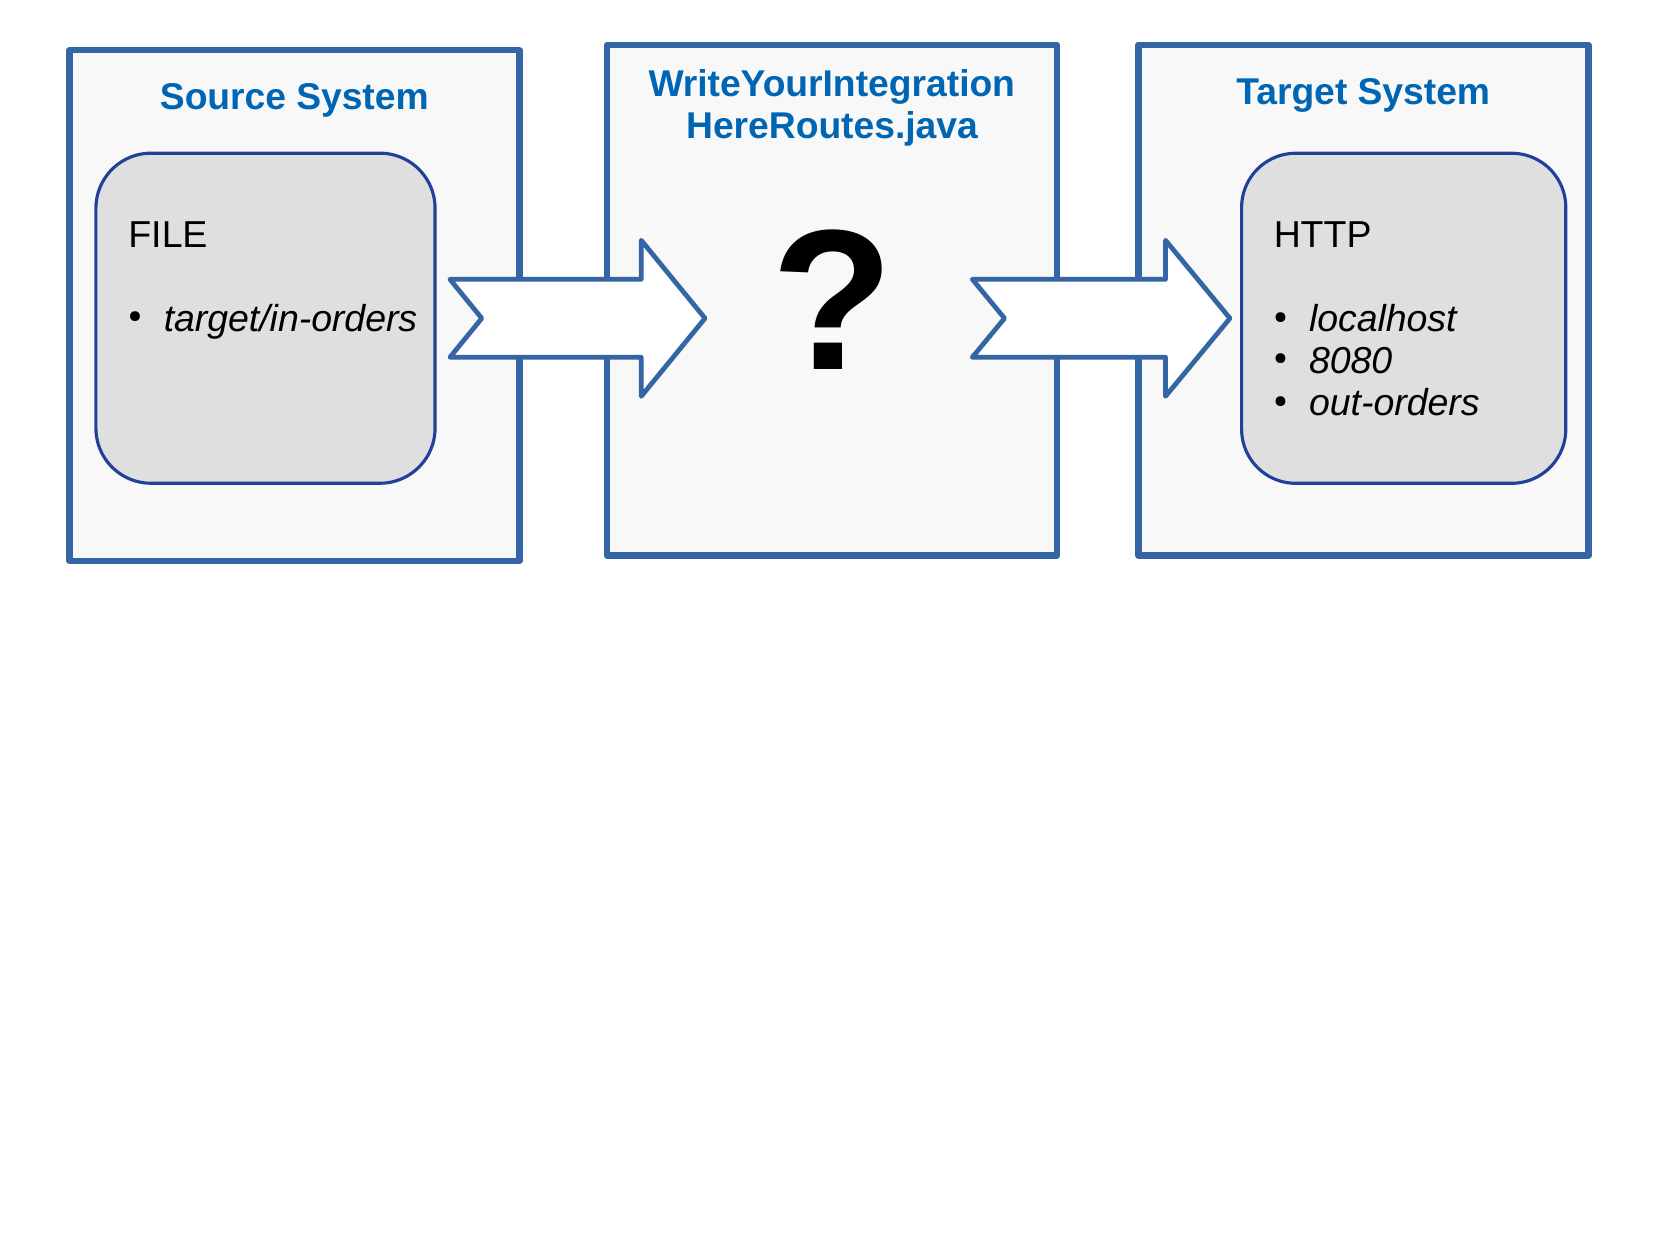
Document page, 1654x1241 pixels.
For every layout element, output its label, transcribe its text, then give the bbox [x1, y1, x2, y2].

text_box WriteYourIntegration HereRoutes.java ? [607, 44, 1058, 556]
text_box [972, 240, 1230, 397]
text_box FILE target/in-orders [95, 153, 436, 484]
text_box HTTP localhost 8080 out-orders [1241, 153, 1566, 484]
text_box [449, 240, 706, 397]
text_box Target System [1138, 44, 1589, 556]
text_box Source System [69, 50, 520, 562]
